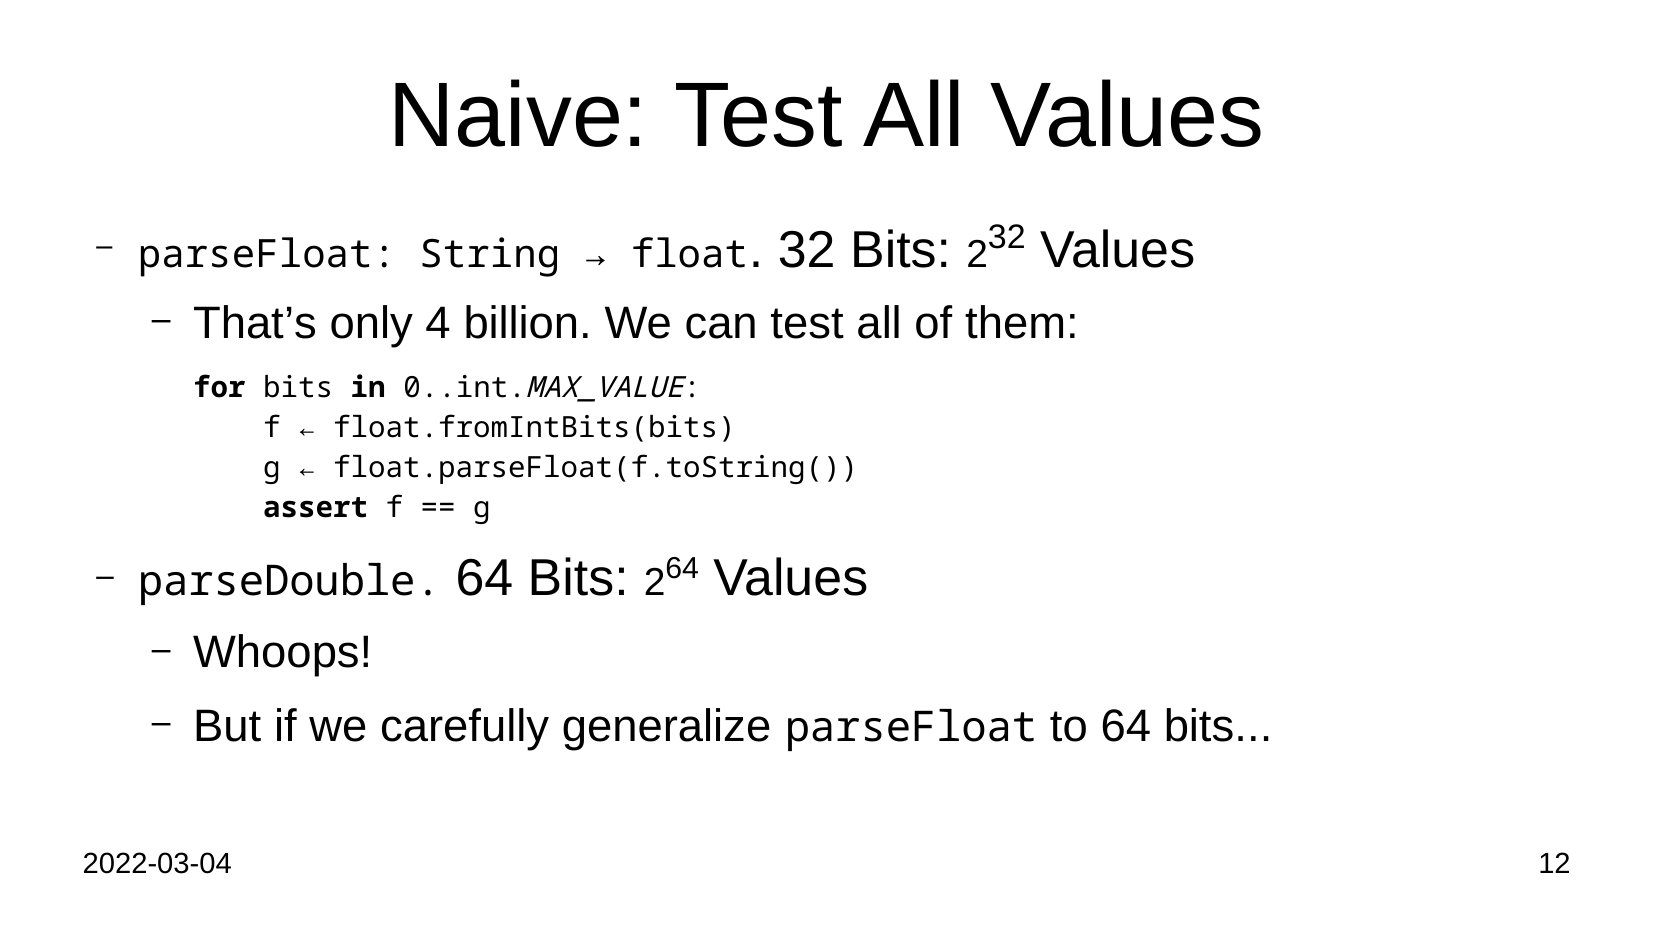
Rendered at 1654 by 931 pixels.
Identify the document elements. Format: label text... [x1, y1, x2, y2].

title Naive: Test All Values [82, 37, 1571, 193]
list parseFloat: String → float. 32 Bits: 232 Values That’s only 4 billion. We can test all of them: for bits in 0..int.MAX_VALUE: f ← float.fromIntBits(bits) g ← float.parseFloat(f.toString()) assert f == g parseDouble. 64 Bits: 264 Values Whoops! But if we carefully generalize parseFloat to 64 bits... [82, 217, 1571, 758]
